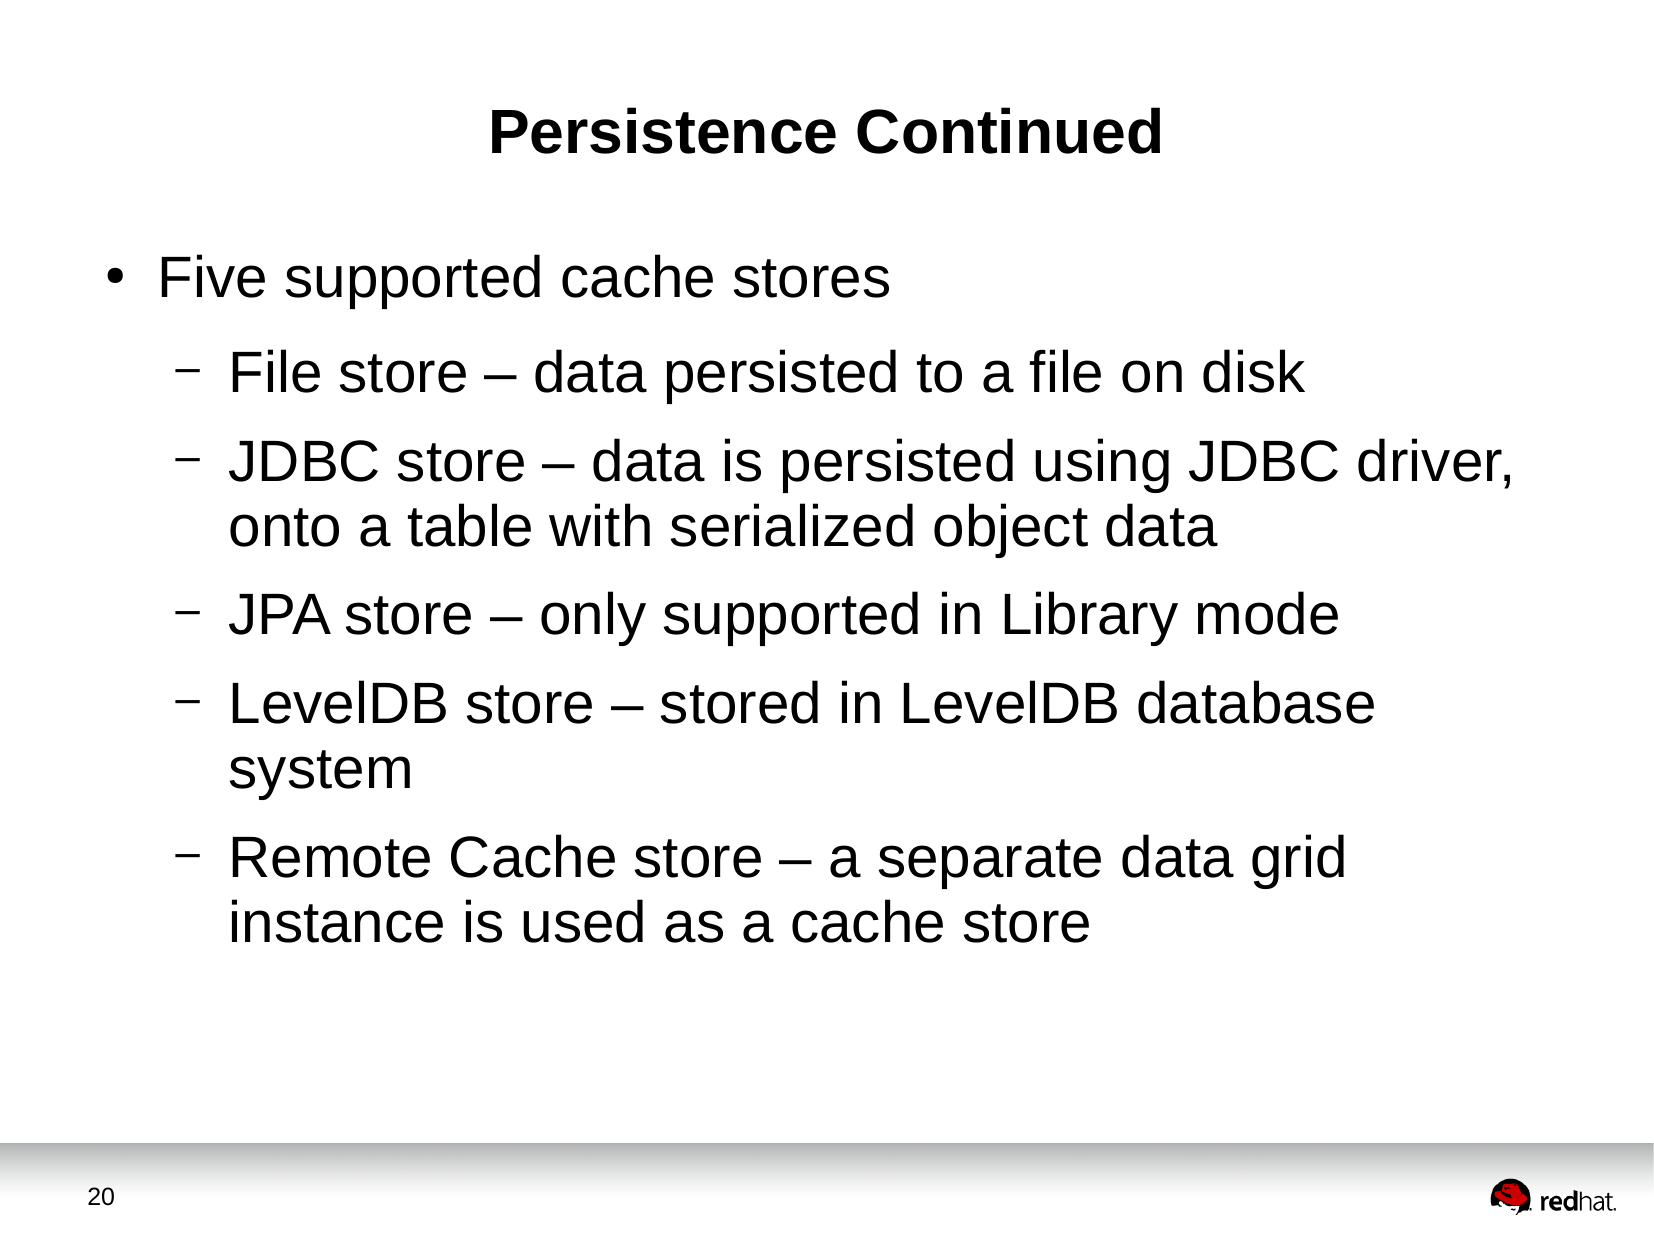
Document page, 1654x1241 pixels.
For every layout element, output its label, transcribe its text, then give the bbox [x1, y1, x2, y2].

list Five supported cache stores File store – data persisted to a file on disk JDBC store – data is persisted using JDBC driver, onto a table with serialized object data JPA store – only supported in Library mode LevelDB store – stored in LevelDB database system Remote Cache store – a separate data grid instance is used as a cache store [86, 245, 1576, 1128]
title Persistence Continued [82, 37, 1571, 226]
picture [0, 1143, 1654, 1241]
